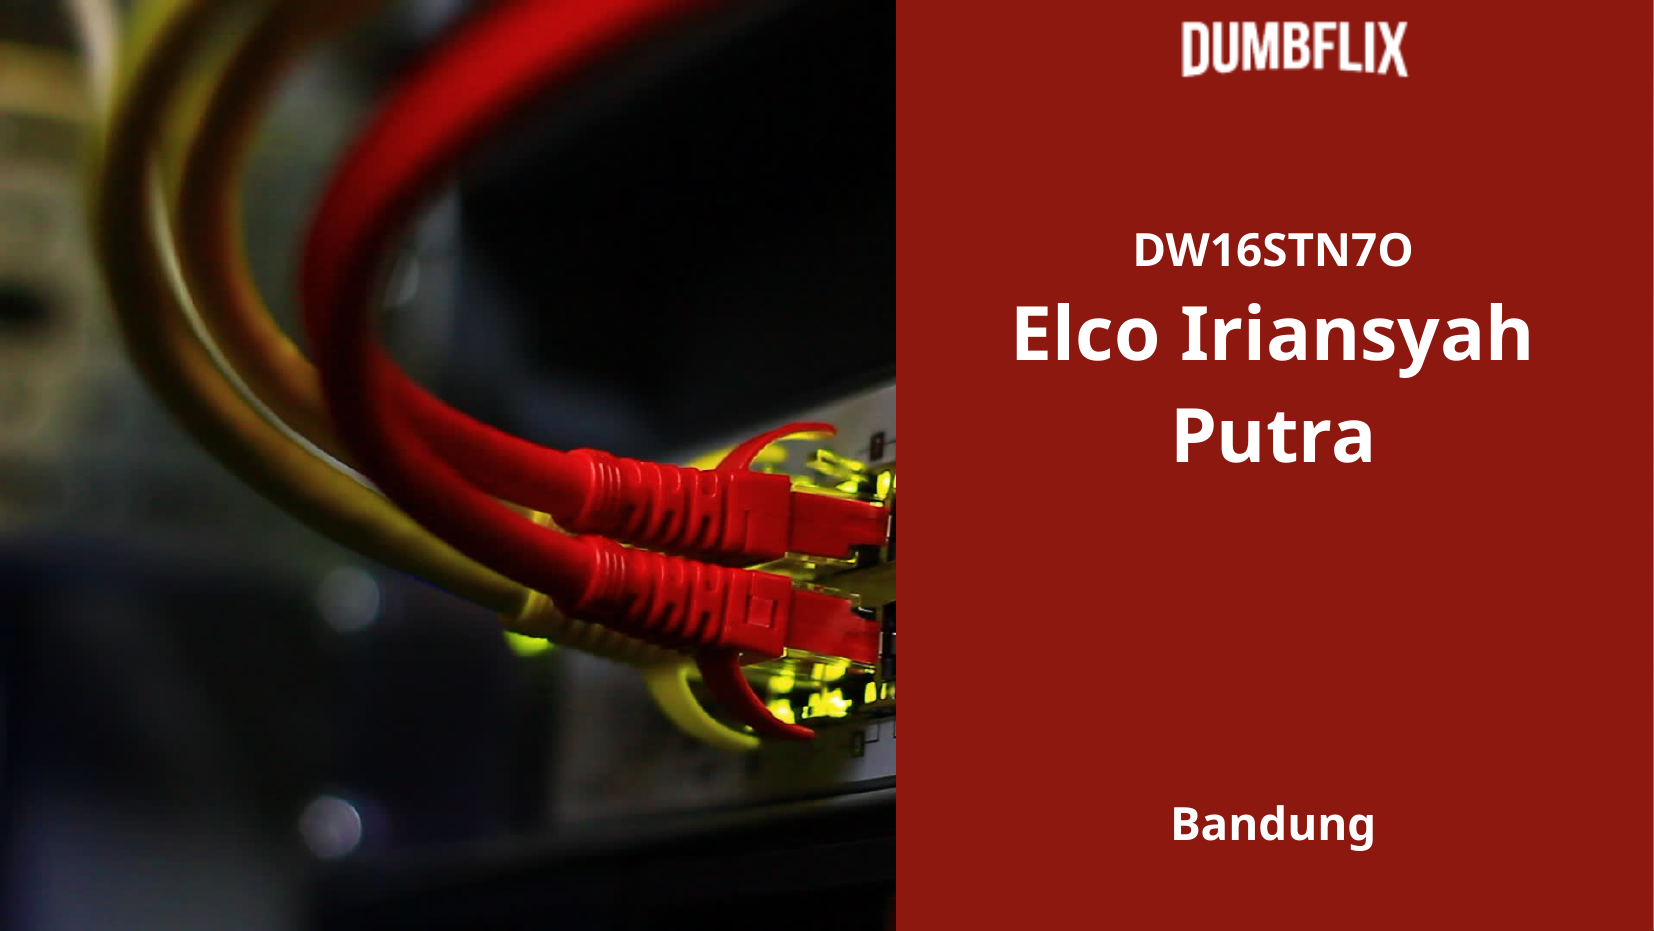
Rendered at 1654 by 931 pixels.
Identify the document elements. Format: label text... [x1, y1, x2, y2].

text_box [1356, 831, 1366, 835]
picture [1176, 15, 1416, 90]
text_box [896, 0, 1654, 931]
text_box [1267, 831, 1277, 835]
text_box DW16STN7O Elco Iriansyah Putra Bandung [896, 210, 1651, 831]
picture [0, 0, 896, 931]
